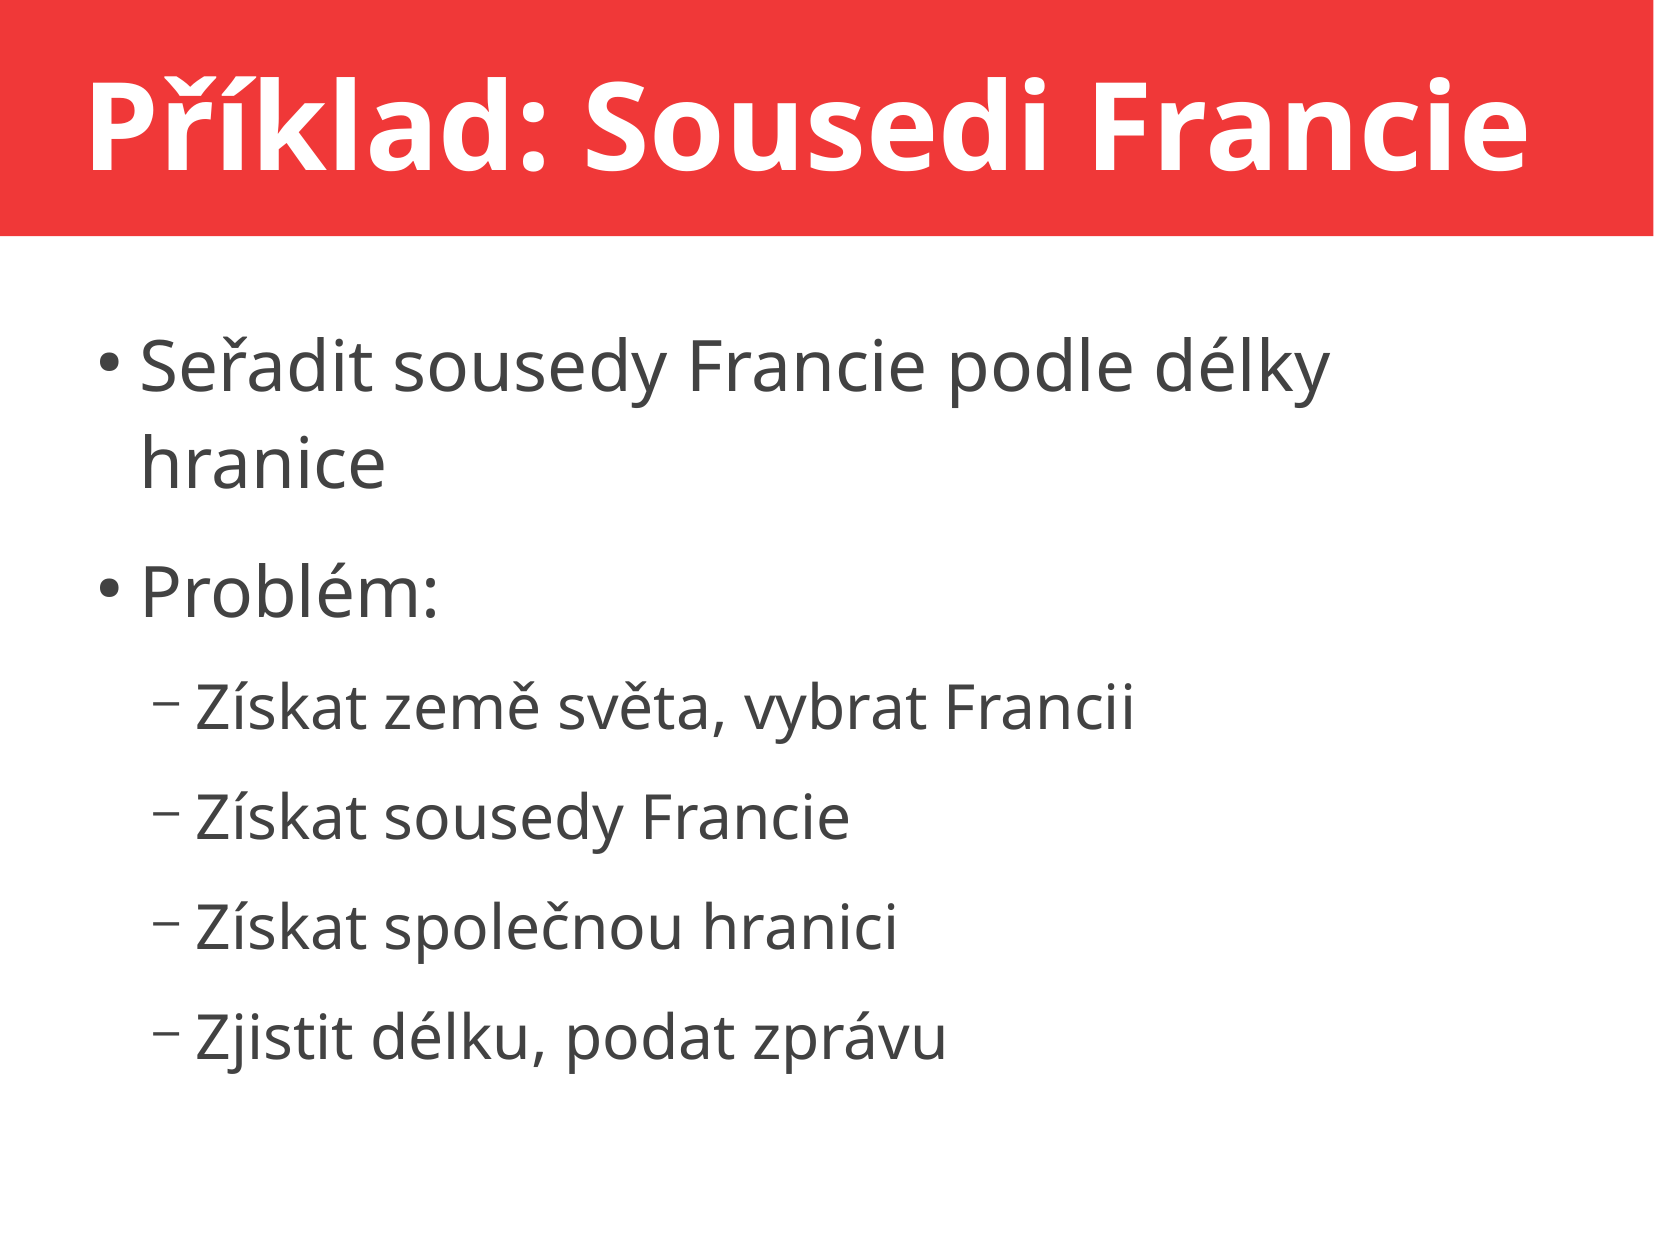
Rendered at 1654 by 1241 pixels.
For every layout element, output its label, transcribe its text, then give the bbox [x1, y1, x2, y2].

title Příklad: Sousedi Francie [82, 19, 1571, 227]
list Seřadit sousedy Francie podle délky hranice Problém: Získat země světa, vybrat Francii Získat sousedy Francie Získat společnou hranici Zjistit délku, podat zprávu [82, 314, 1563, 1080]
